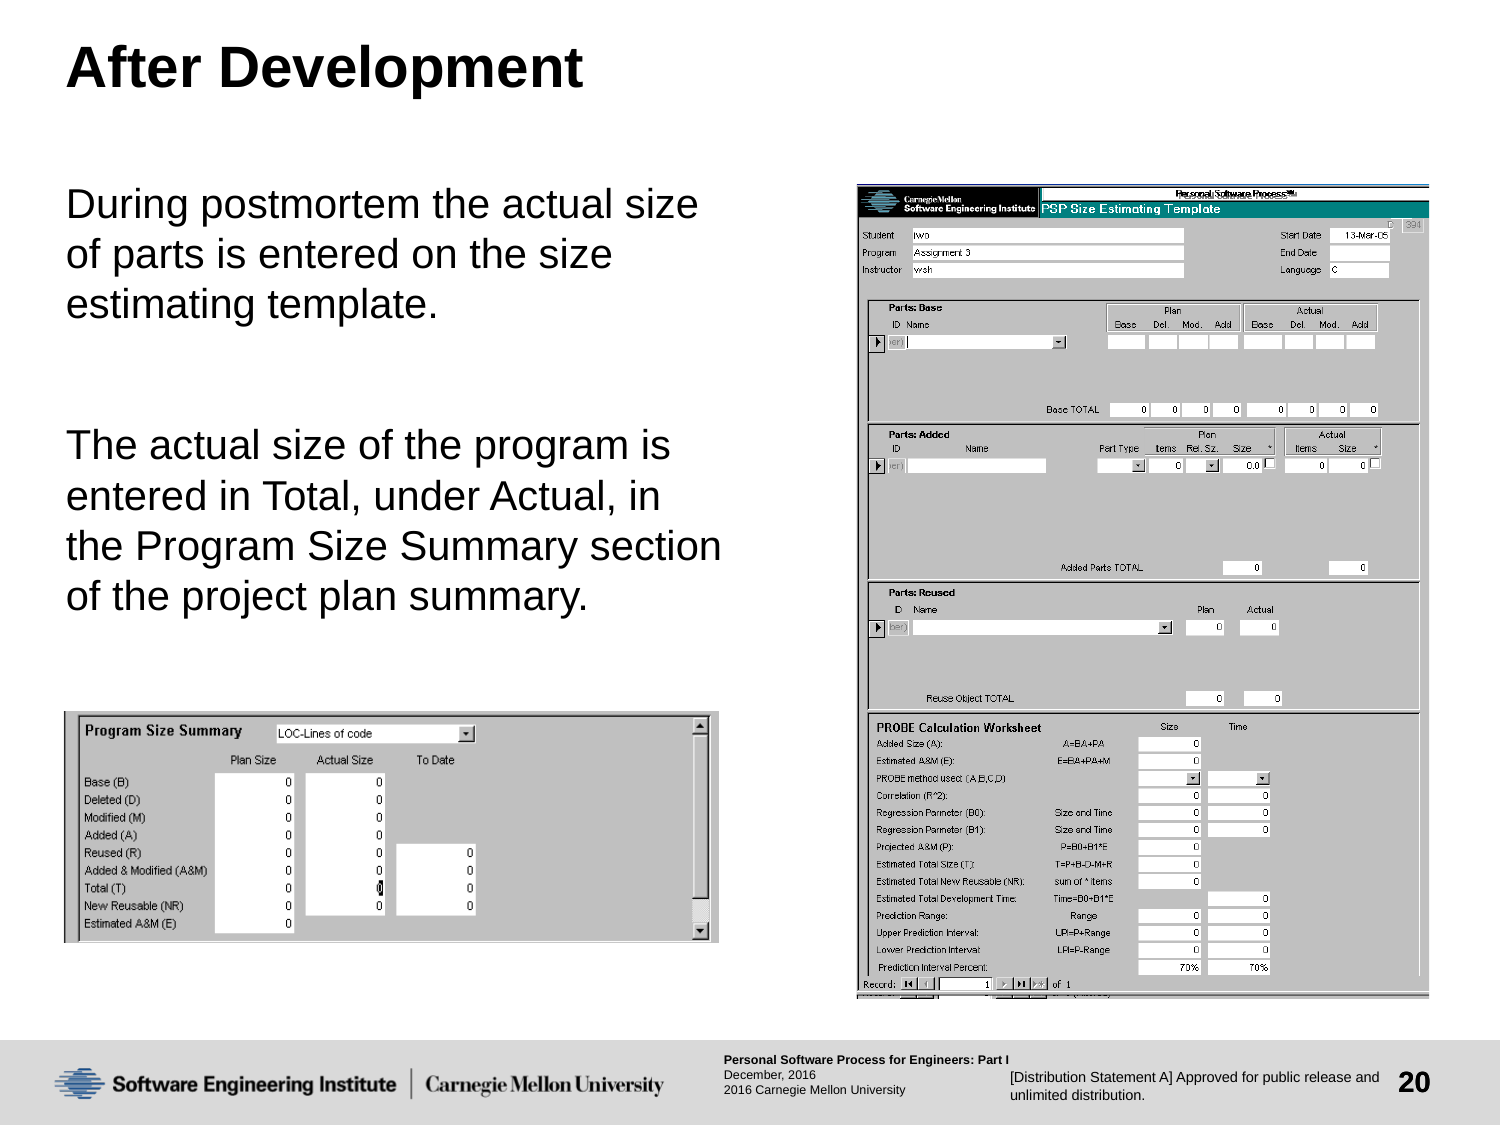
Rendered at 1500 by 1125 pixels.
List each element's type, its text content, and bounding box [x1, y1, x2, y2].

title After Development [65, 37, 1313, 148]
picture [856, 184, 1430, 999]
picture [46, 1061, 673, 1104]
list During postmortem the actual size of parts is entered on the size estimating template. The actual size of the program is entered in Total, under Actual, in the Program Size Summary section of the project plan summary. [65, 176, 738, 891]
picture [63, 711, 719, 943]
